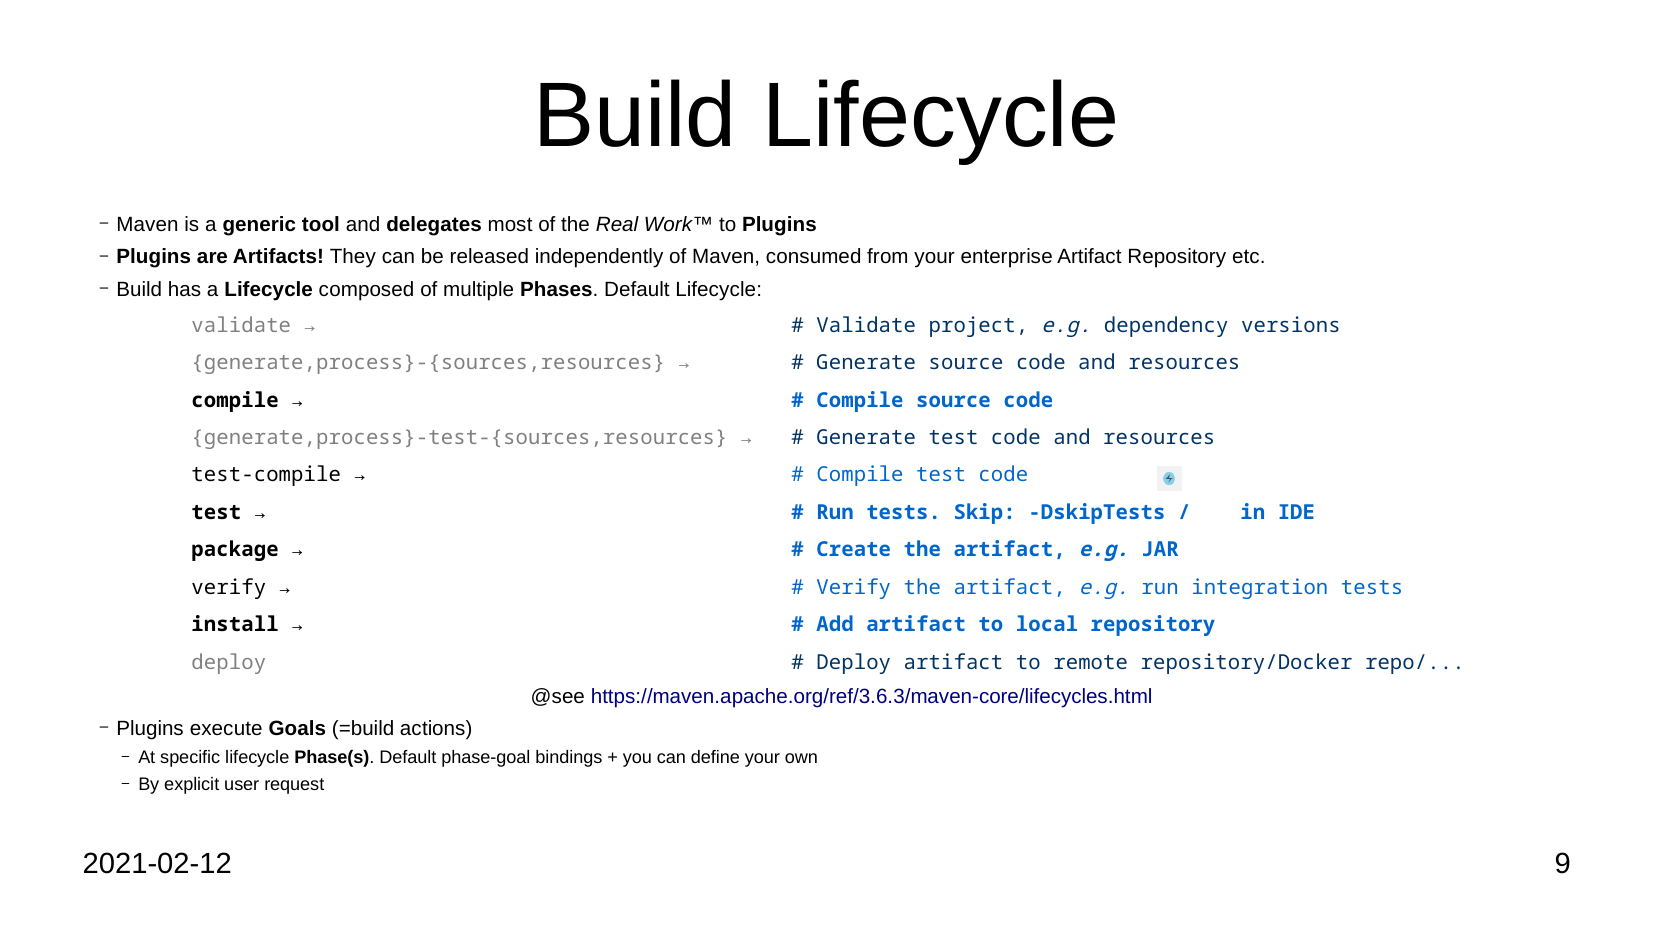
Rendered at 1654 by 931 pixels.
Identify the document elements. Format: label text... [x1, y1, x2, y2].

list Maven is a generic tool and delegates most of the Real Work™ to Plugins Plugins are Artifacts! They can be released independently of Maven, consumed from your enterprise Artifact Repository etc. Build has a Lifecycle composed of multiple Phases. Default Lifecycle: validate → # Validate project, e.g. dependency versions {generate,process}-{sources,resources} → # Generate source code and resources compile → # Compile source code {generate,process}-test-{sources,resources} → # Generate test code and resources test-compile → # Compile test code test → # Run tests. Skip: -DskipTests / in IDE package → # Create the artifact, e.g. JAR verify → # Verify the artifact, e.g. run integration tests install → # Add artifact to local repository deploy # Deploy artifact to remote repository/Docker repo/... @see https://maven.apache.org/ref/3.6.3/maven-core/lifecycles.html Plugins execute Goals (=build actions) At specific lifecycle Phase(s). Default phase-goal bindings + you can define your own By explicit user request [94, 212, 1583, 804]
title Build Lifecycle [82, 37, 1571, 193]
picture [1157, 466, 1182, 491]
